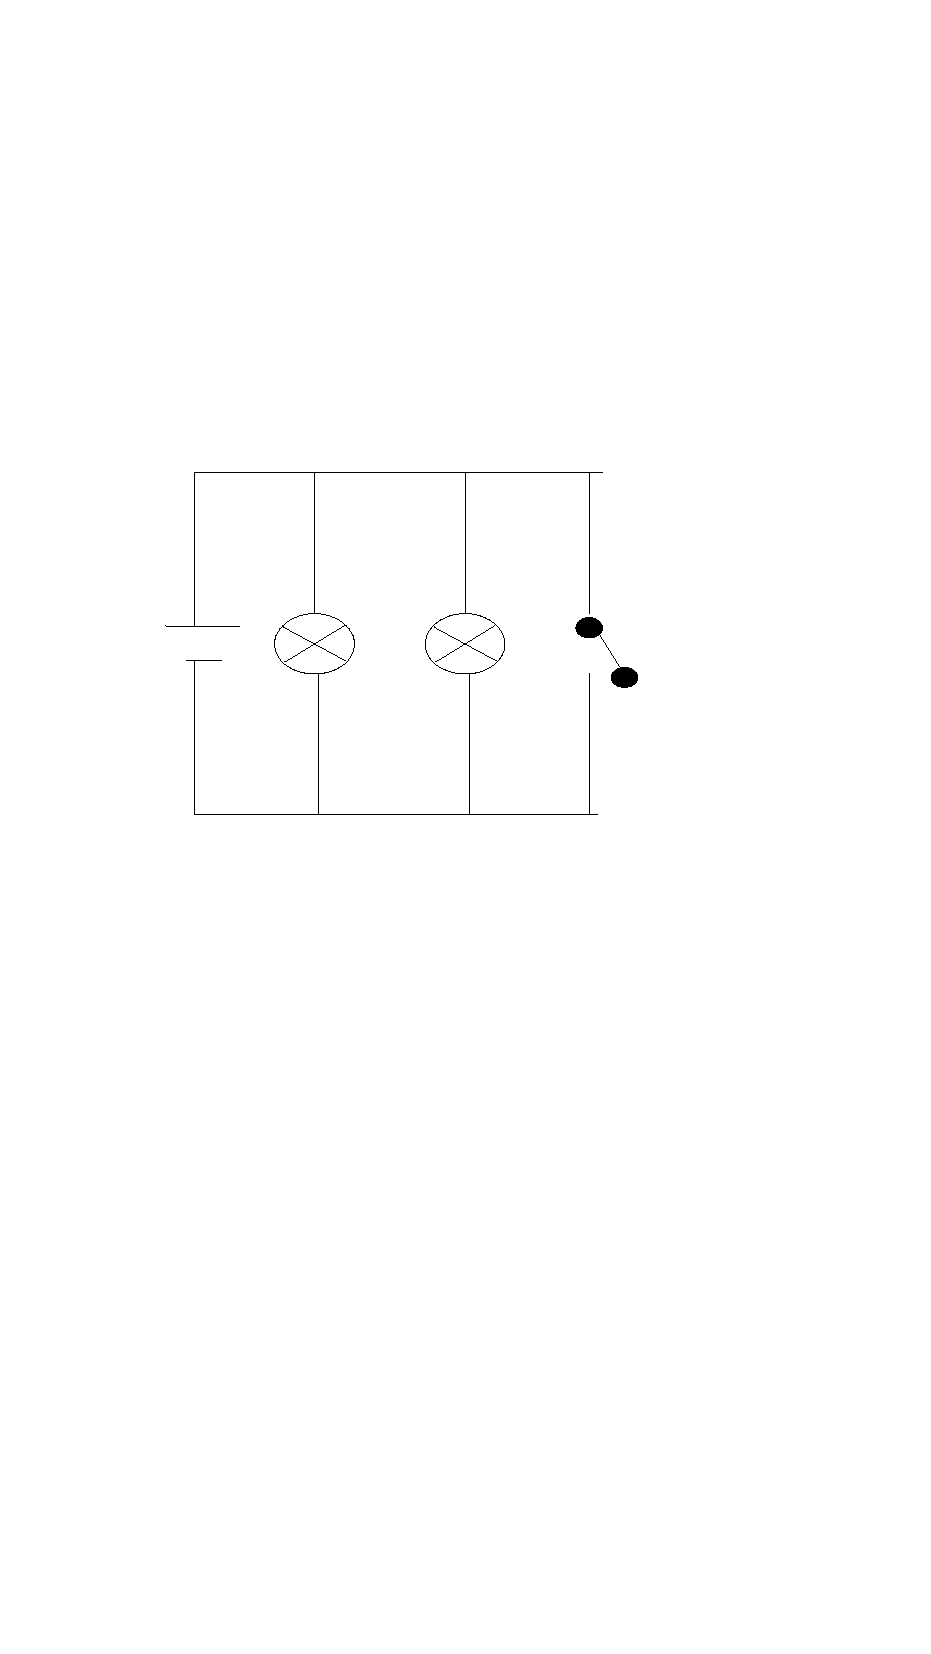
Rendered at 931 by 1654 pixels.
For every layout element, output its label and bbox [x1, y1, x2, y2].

text_box [611, 667, 638, 688]
text_box [575, 617, 603, 638]
